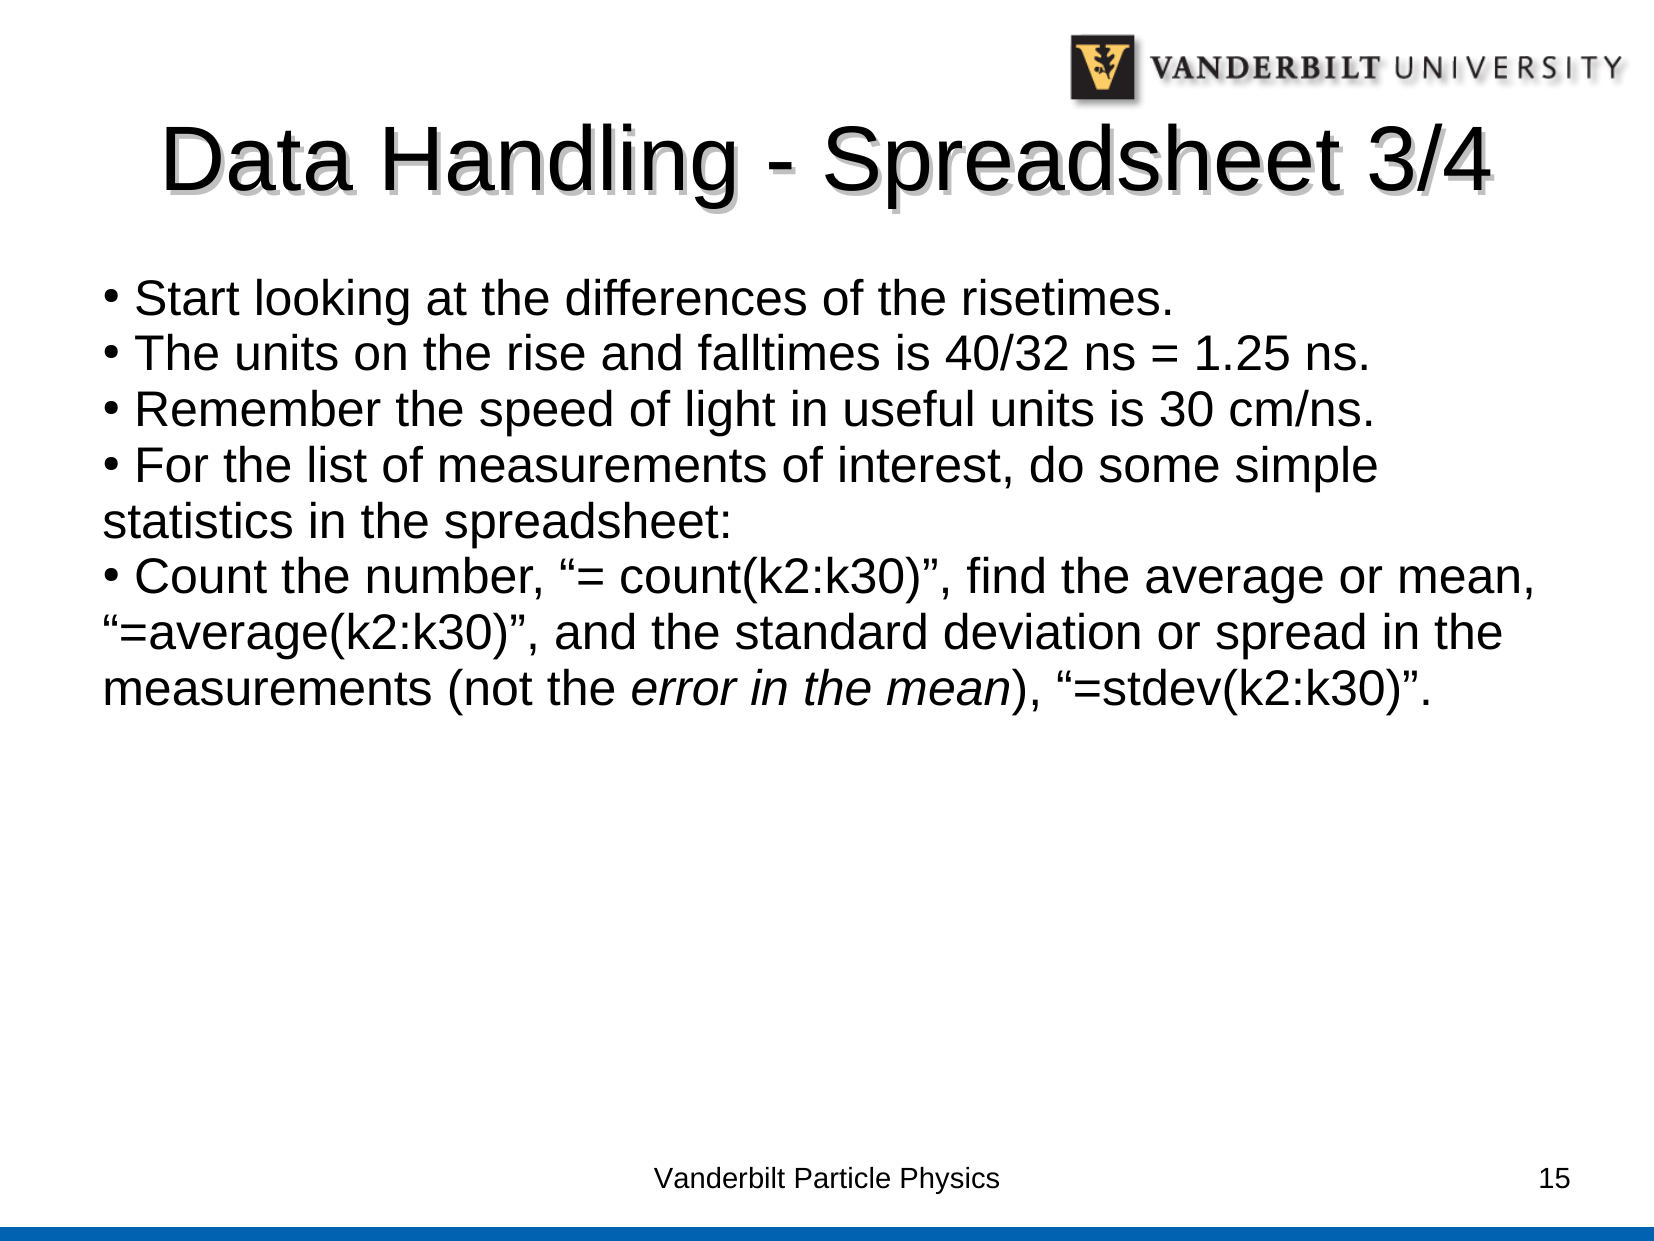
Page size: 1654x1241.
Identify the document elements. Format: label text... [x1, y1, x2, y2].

picture [1067, 31, 1637, 115]
text_box Start looking at the differences of the risetimes. The units on the rise and falltimes is 40/32 ns = 1.25 ns. Remember the speed of light in useful units is 30 cm/ns. For the list of measurements of interest, do some simple statistics in the spreadsheet: Count the number, “= count(k2:k30)”, find the average or mean, “=average(k2:k30)”, and the standard deviation or spread in the measurements (not the error in the mean), “=stdev(k2:k30)”. [87, 262, 1587, 724]
title Data Handling - Spreadsheet 3/4 [121, 55, 1534, 262]
